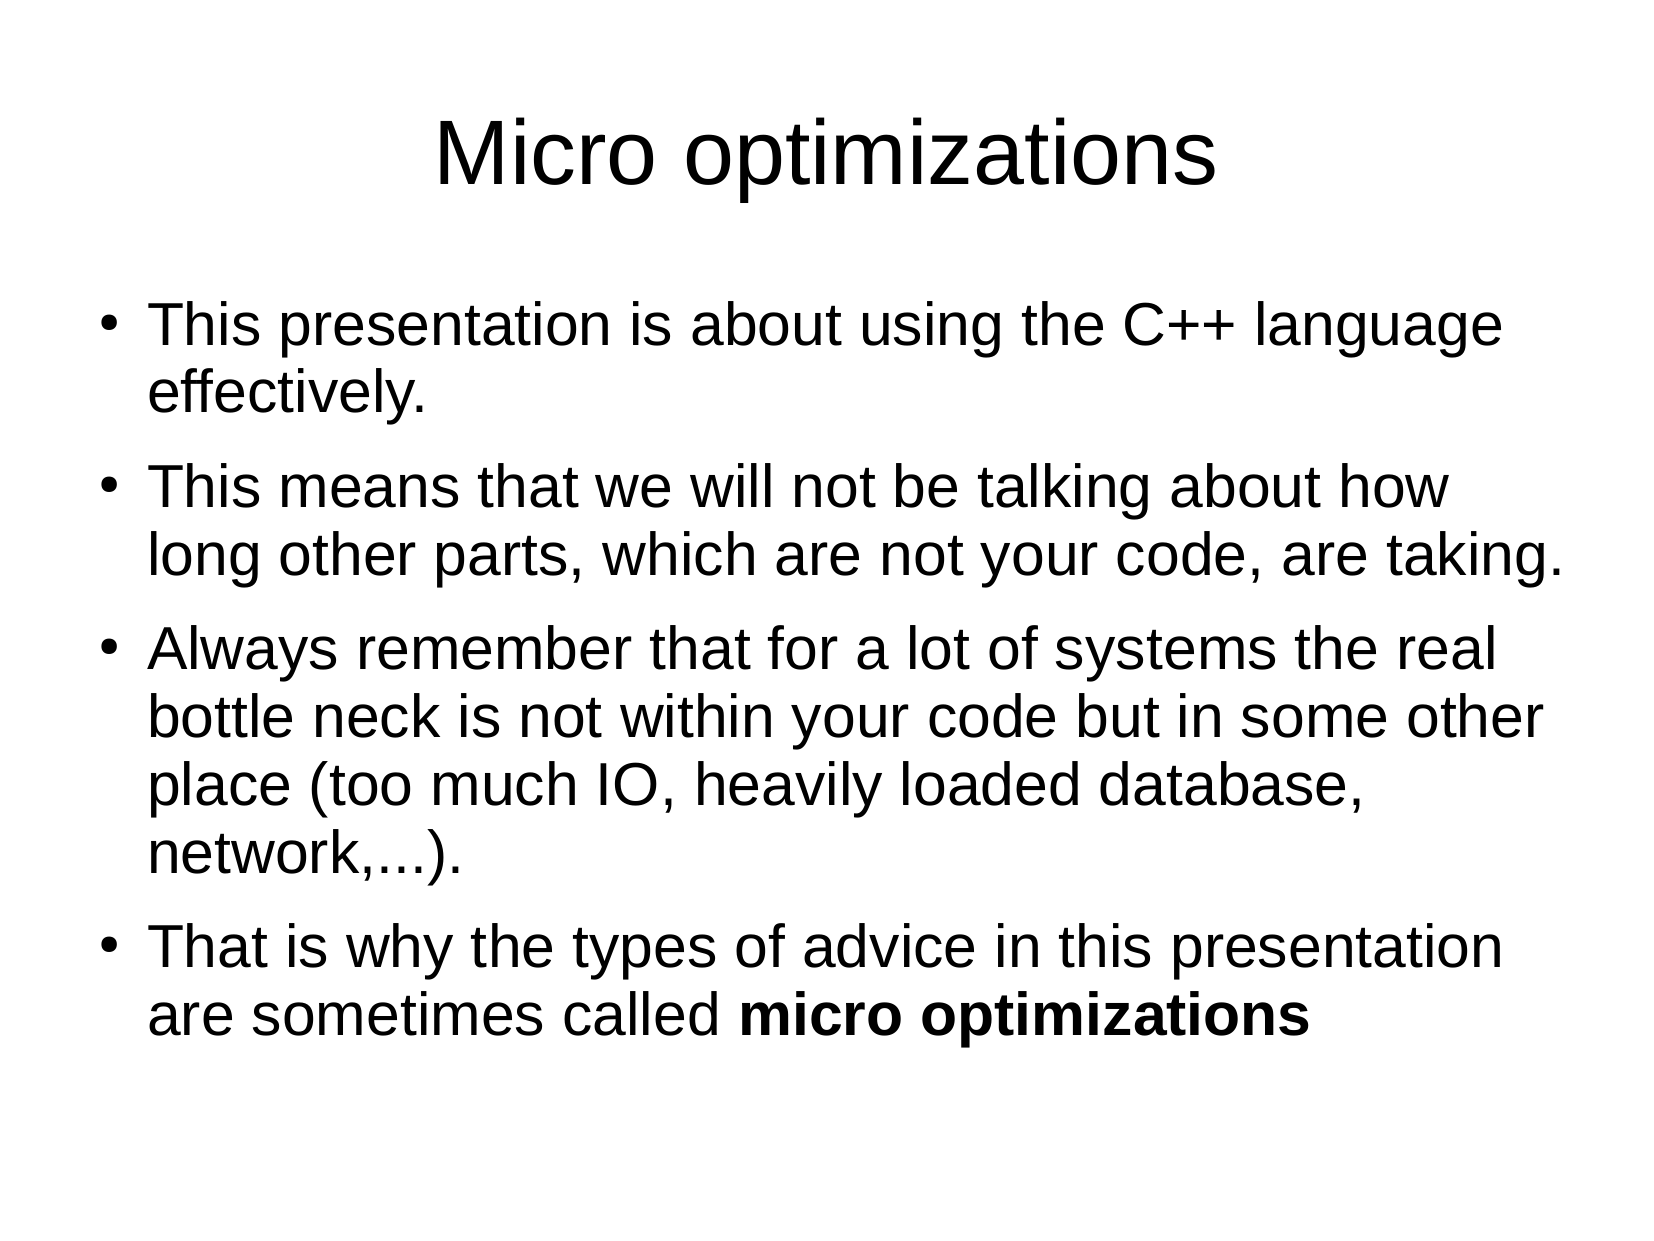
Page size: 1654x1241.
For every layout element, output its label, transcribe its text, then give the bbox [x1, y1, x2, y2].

list This presentation is about using the C++ language effectively. This means that we will not be talking about how long other parts, which are not your code, are taking. Always remember that for a lot of systems the real bottle neck is not within your code but in some other place (too much IO, heavily loaded database, network,...). That is why the types of advice in this presentation are sometimes called micro optimizations [82, 290, 1571, 1109]
title Micro optimizations [82, 49, 1571, 257]
